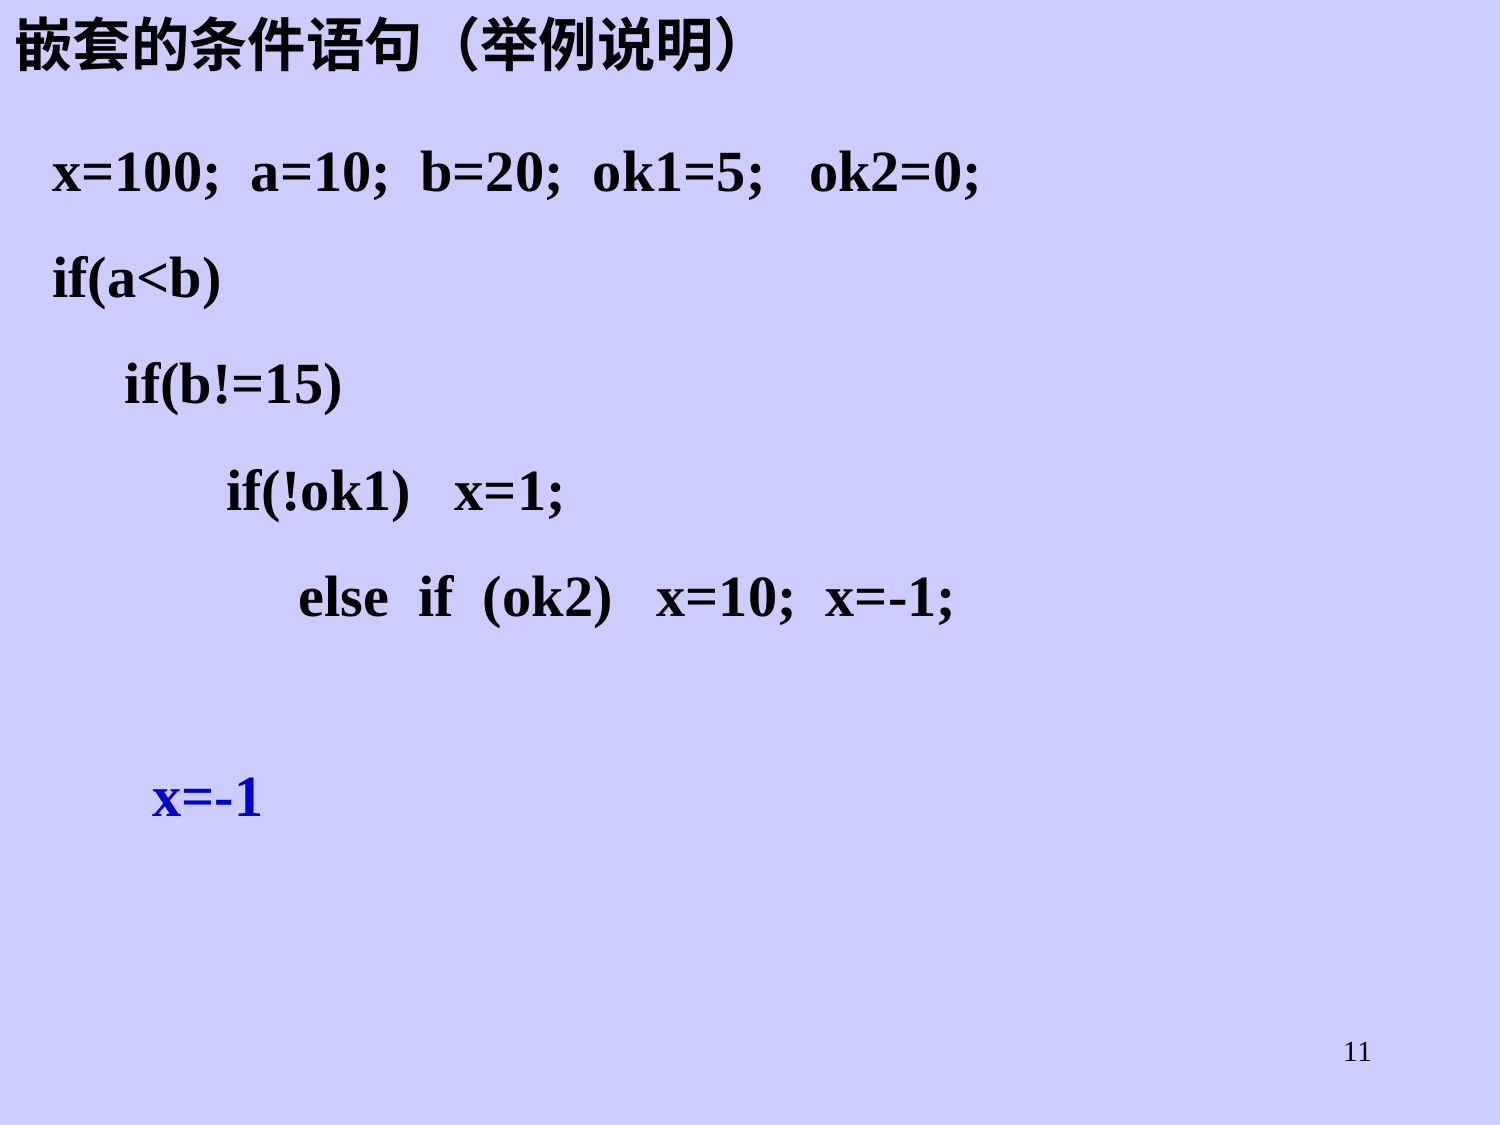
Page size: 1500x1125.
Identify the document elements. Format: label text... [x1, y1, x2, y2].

text_box x=-1 [137, 750, 513, 836]
text_box 嵌套的条件语句（举例说明） [0, 0, 1500, 86]
text_box <编号> [1074, 1025, 1388, 1101]
text_box x=100; a=10; b=20; ok1=5; ok2=0; if(a<b) if(b!=15) if(!ok1) x=1; else if (ok2) x=10; x=-1; [37, 125, 1176, 637]
